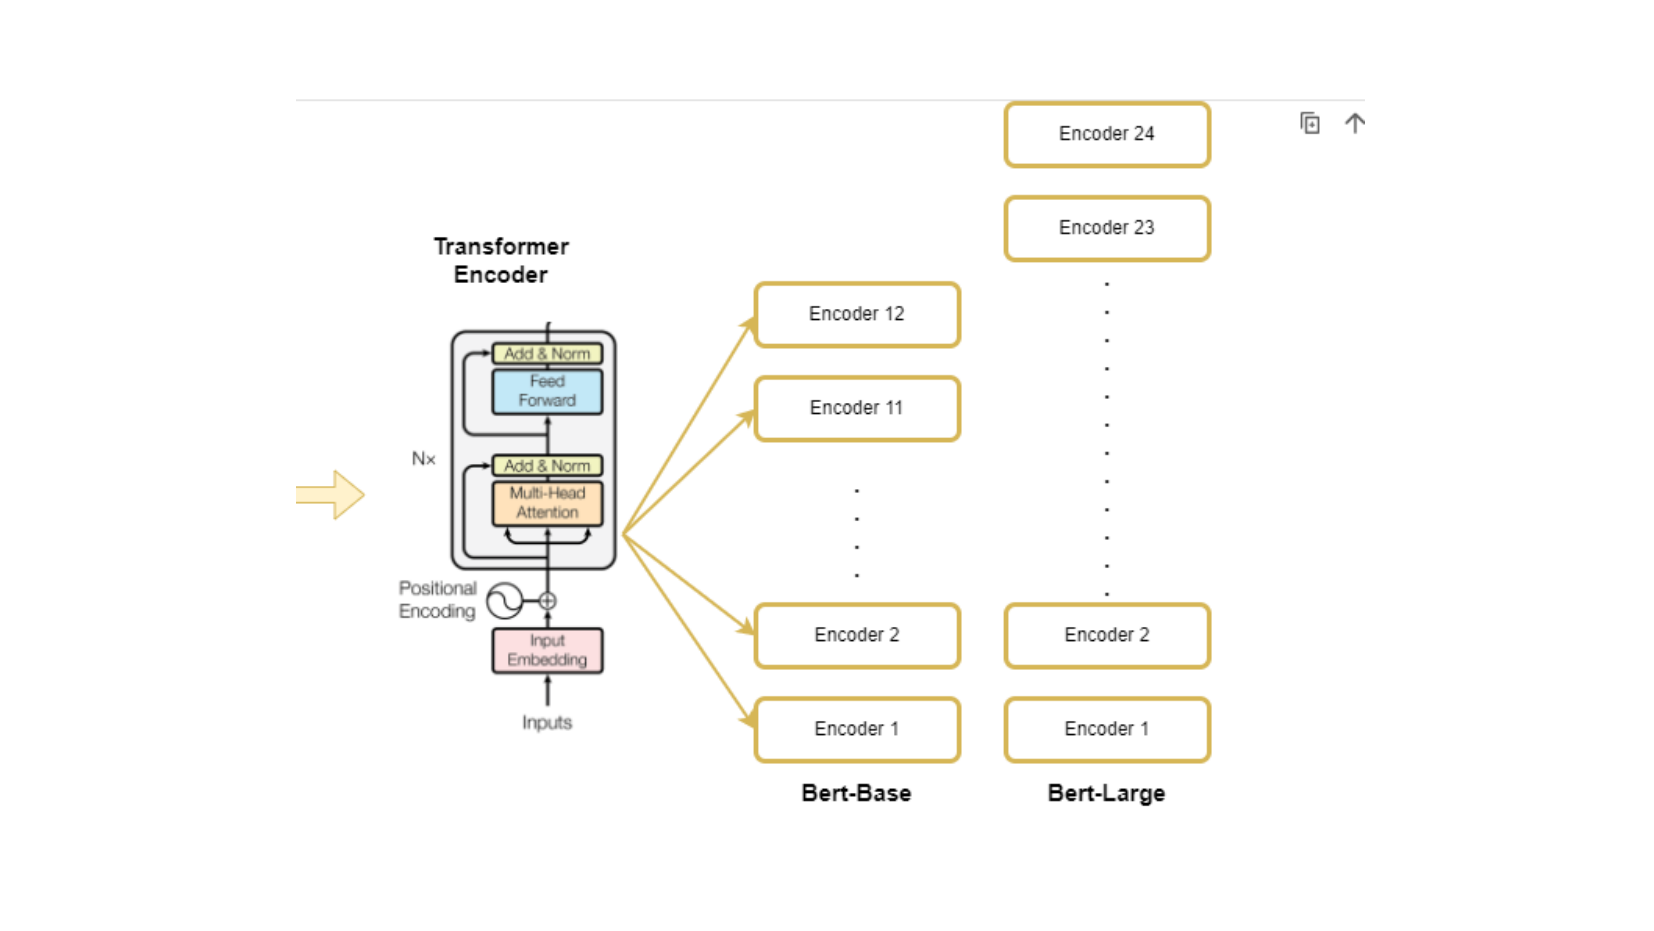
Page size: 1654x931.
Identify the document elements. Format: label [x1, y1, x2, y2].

picture [296, 95, 1365, 839]
